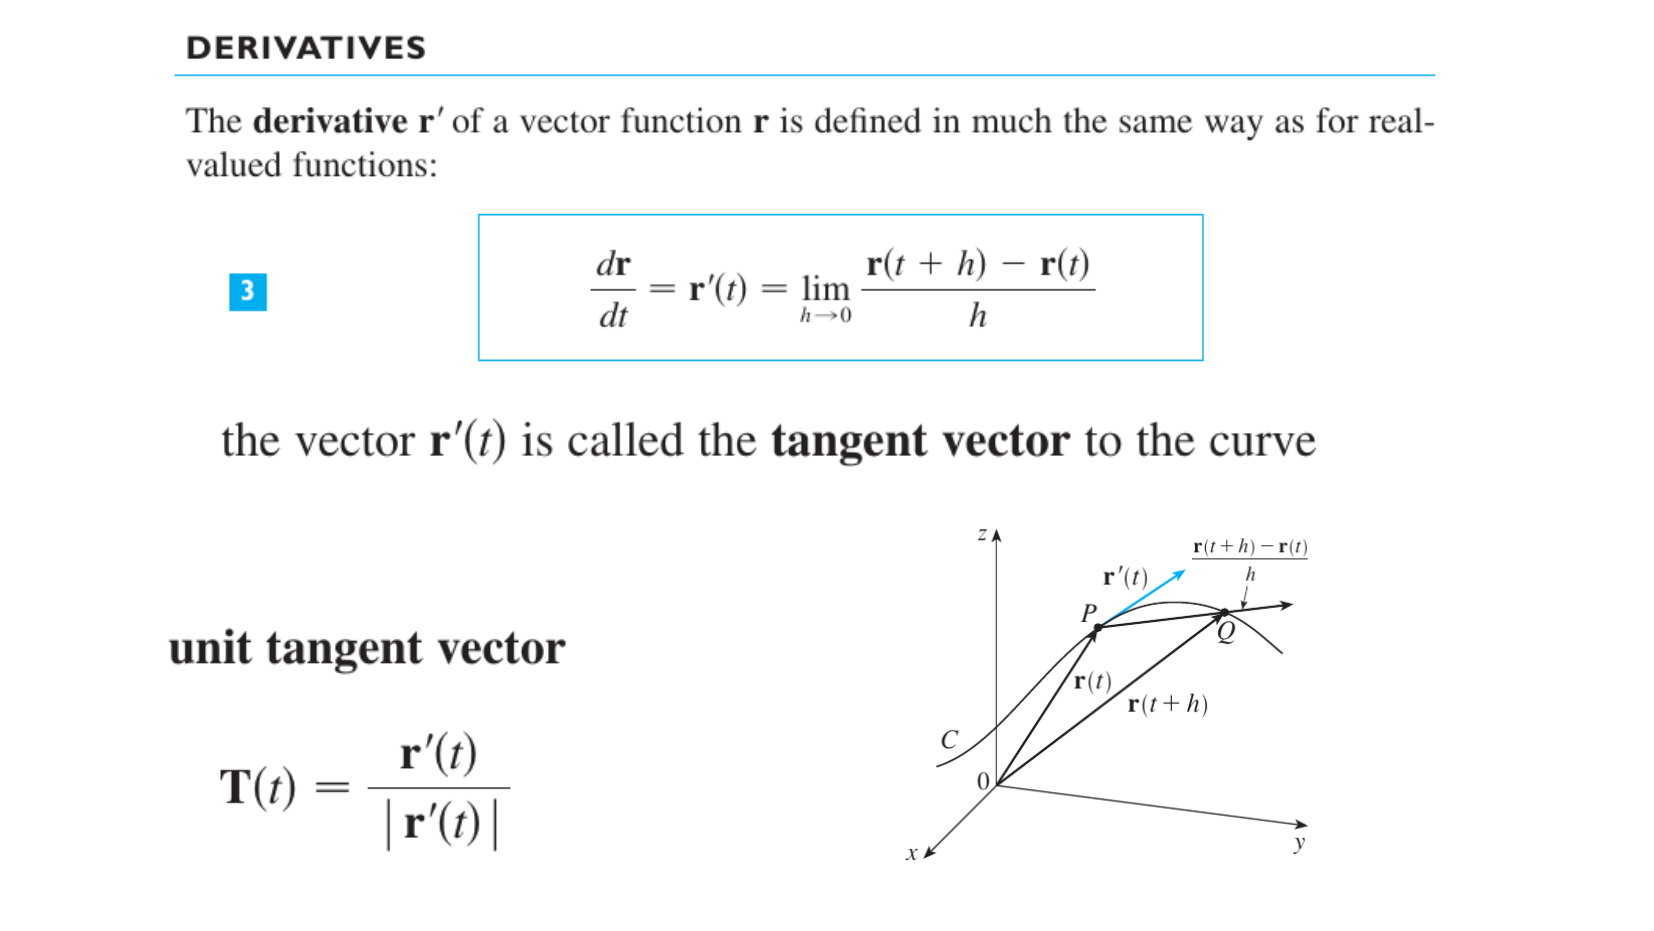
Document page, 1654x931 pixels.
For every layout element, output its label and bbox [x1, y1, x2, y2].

picture [874, 513, 1351, 863]
picture [165, 625, 569, 678]
picture [177, 720, 520, 875]
picture [212, 413, 1324, 475]
picture [153, 23, 1448, 374]
